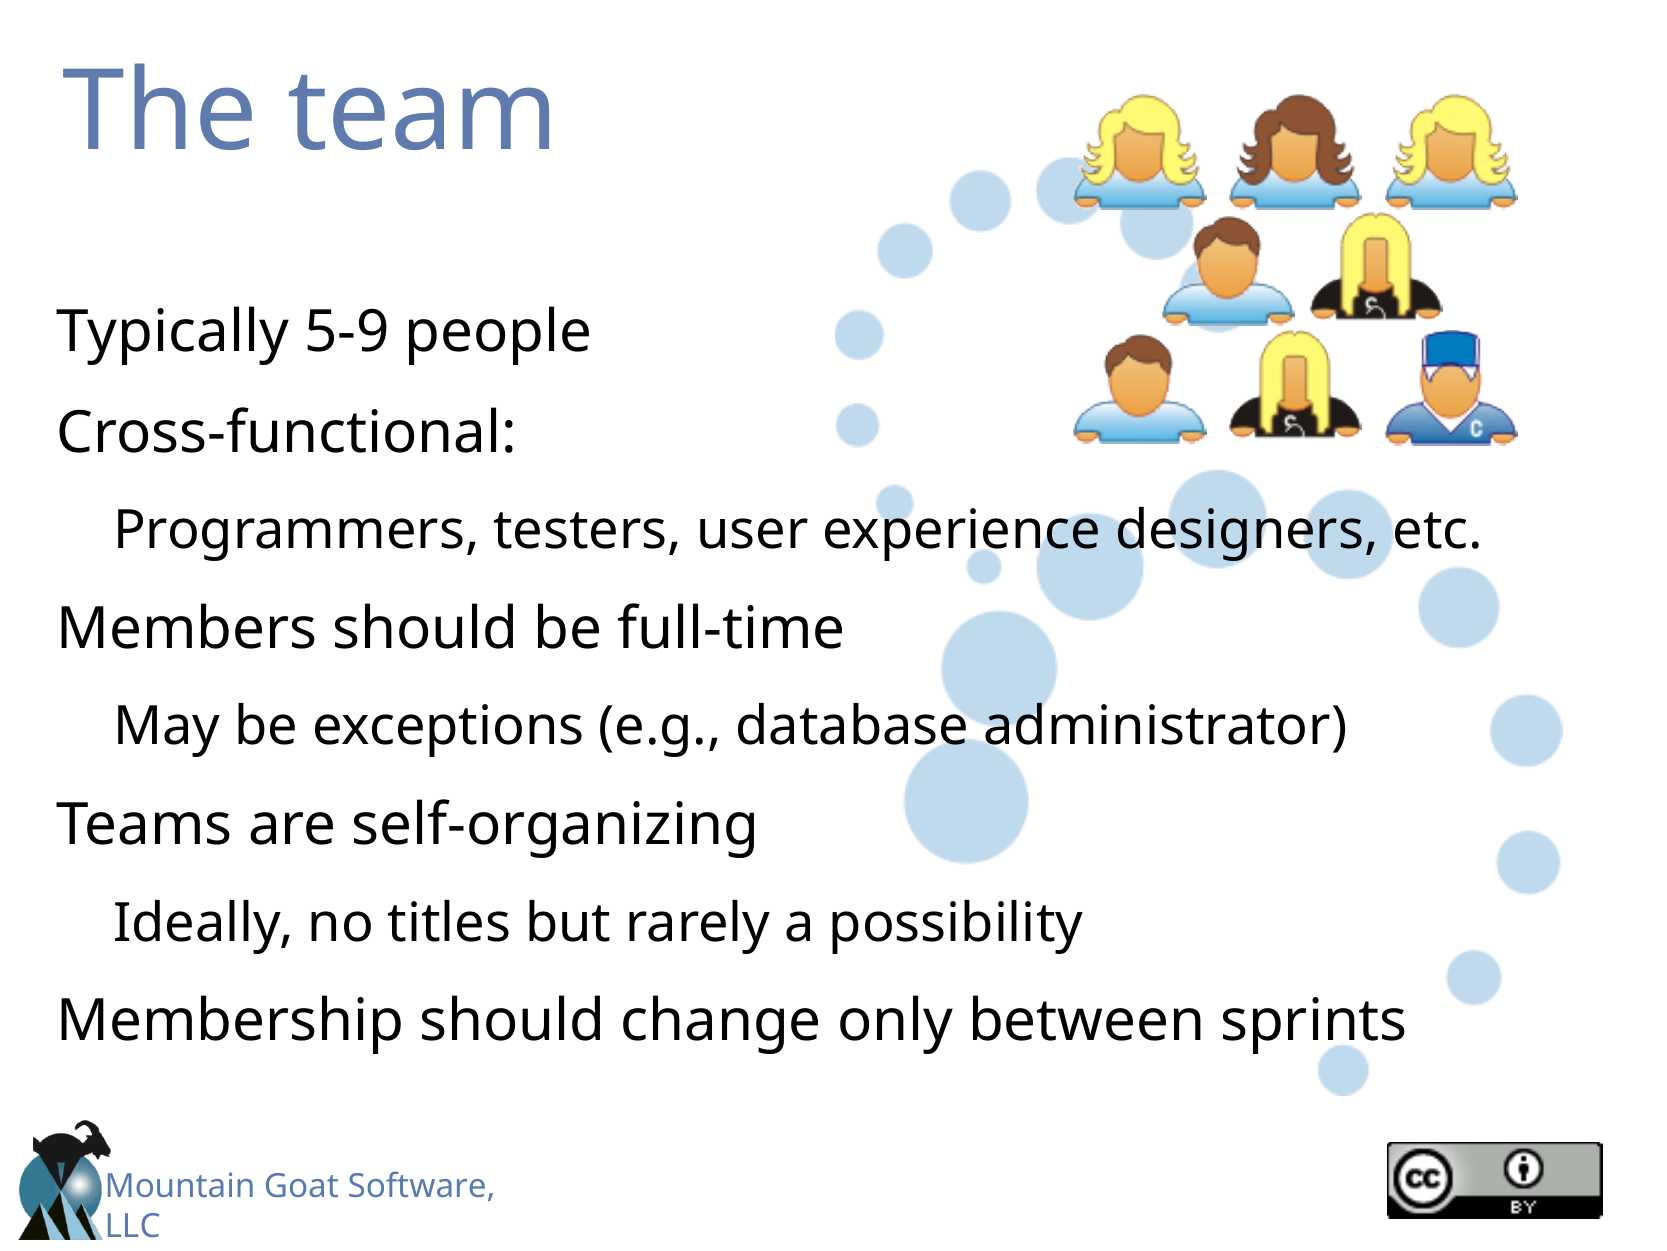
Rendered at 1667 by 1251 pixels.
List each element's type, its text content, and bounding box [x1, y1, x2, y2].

picture [1073, 334, 1207, 444]
picture [1385, 330, 1518, 446]
picture [1387, 1142, 1603, 1219]
picture [1229, 330, 1362, 446]
picture [18, 1123, 111, 1240]
title The team [56, 18, 1609, 194]
picture [835, 94, 1563, 328]
list Typically 5-9 people Cross-functional: Programmers, testers, user experience designers, etc. Members should be full-time May be exceptions (e.g., database administrator) Teams are self-organizing Ideally, no titles but rarely a possibility Membership should change only between sprints [9, 288, 1595, 1123]
